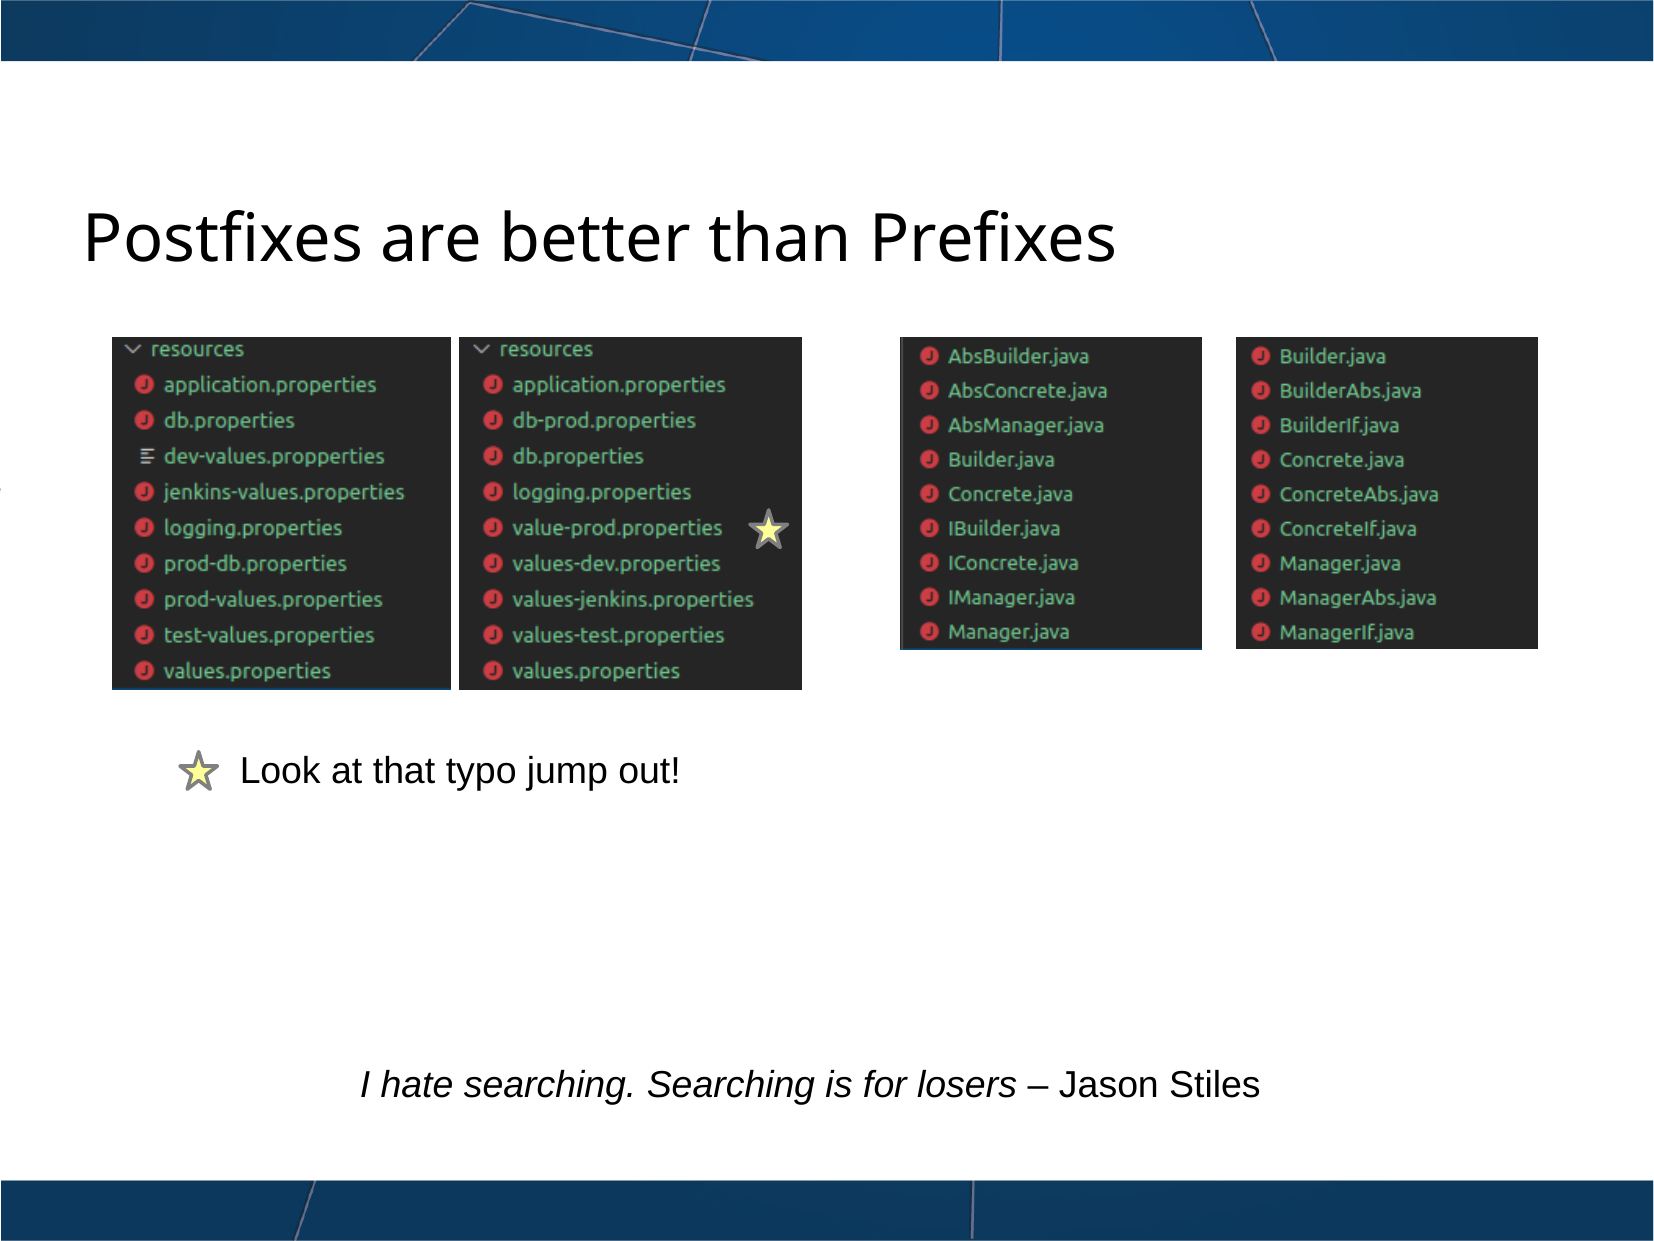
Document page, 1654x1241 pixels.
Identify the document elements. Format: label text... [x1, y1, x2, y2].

picture [0, 0, 1654, 1241]
title Postfixes are better than Prefixes [82, 139, 1571, 332]
text_box [179, 751, 218, 790]
text_box Look at that typo jump out! [225, 735, 721, 806]
text_box I hate searching. Searching is for losers – Jason Stiles [345, 1056, 1351, 1156]
text_box [749, 509, 788, 548]
